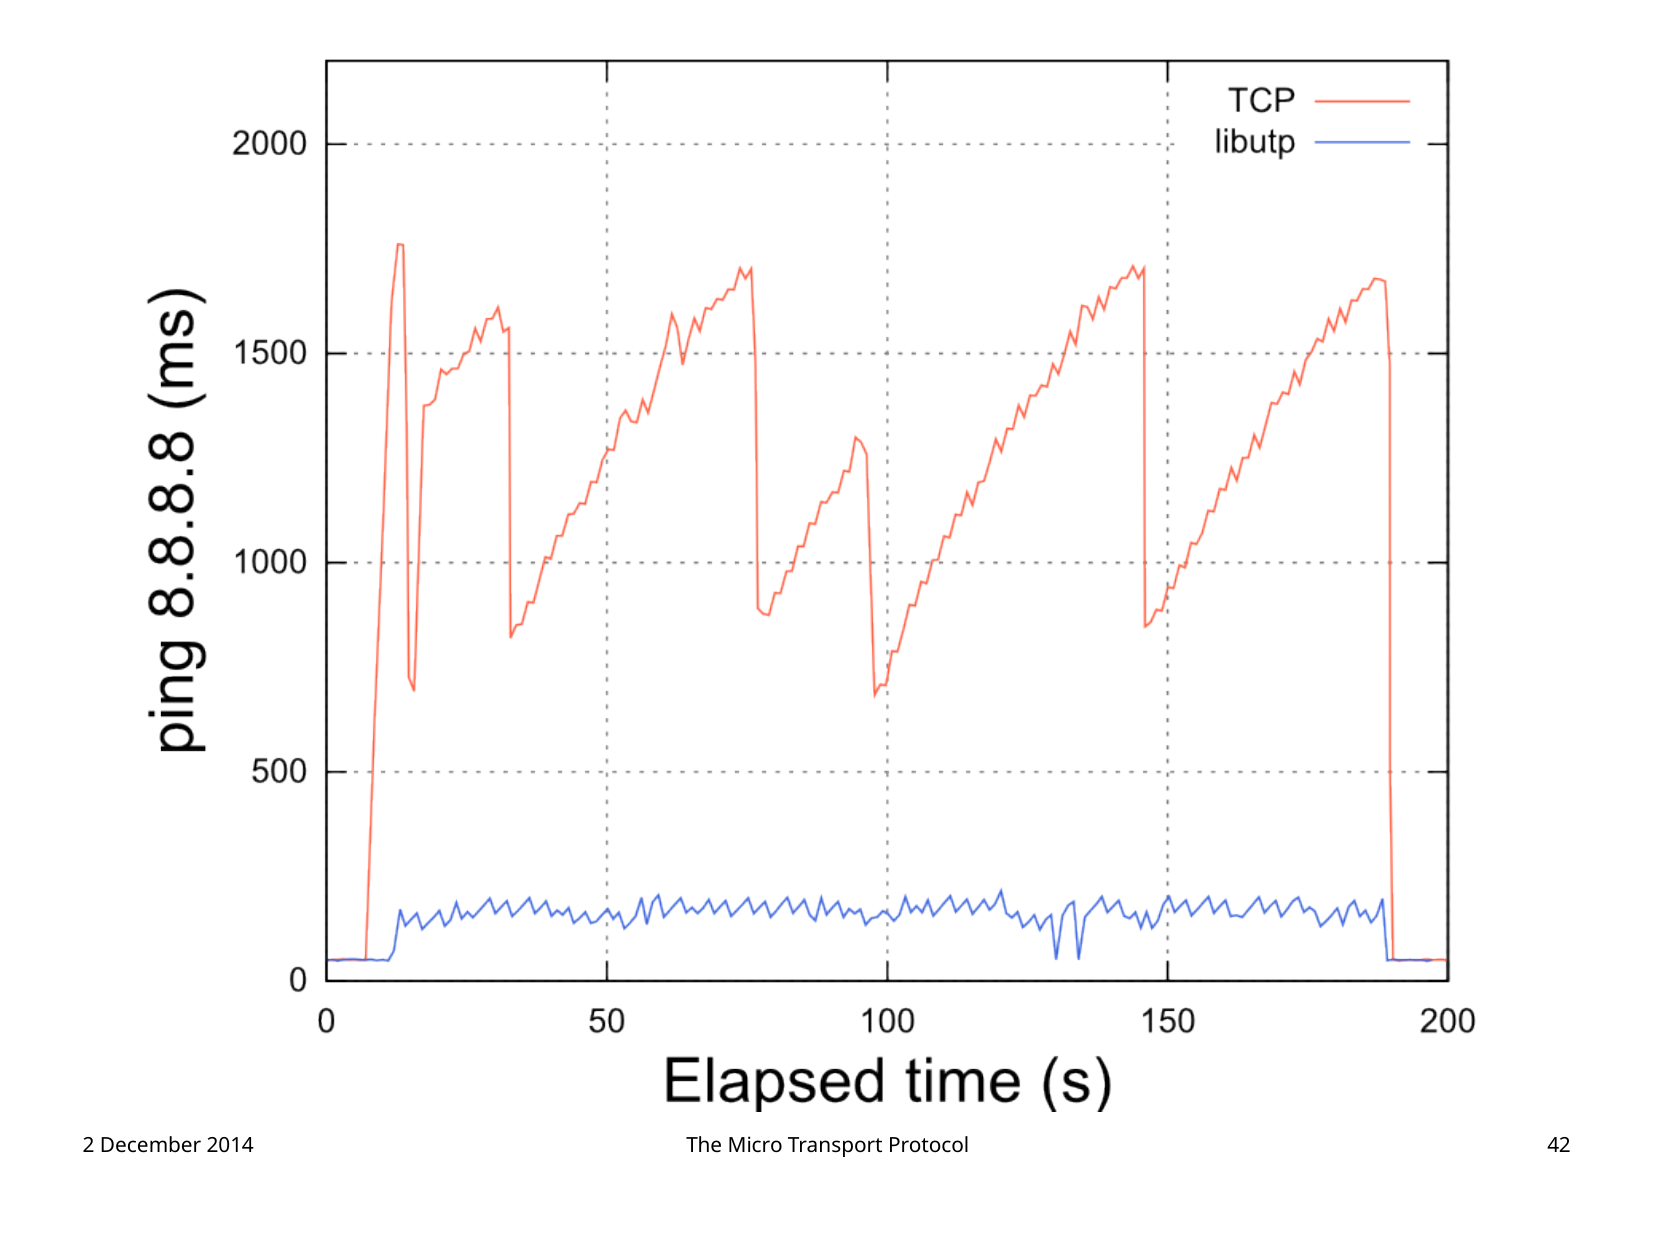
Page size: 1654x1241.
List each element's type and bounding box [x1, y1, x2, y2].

picture [145, 23, 1505, 1112]
